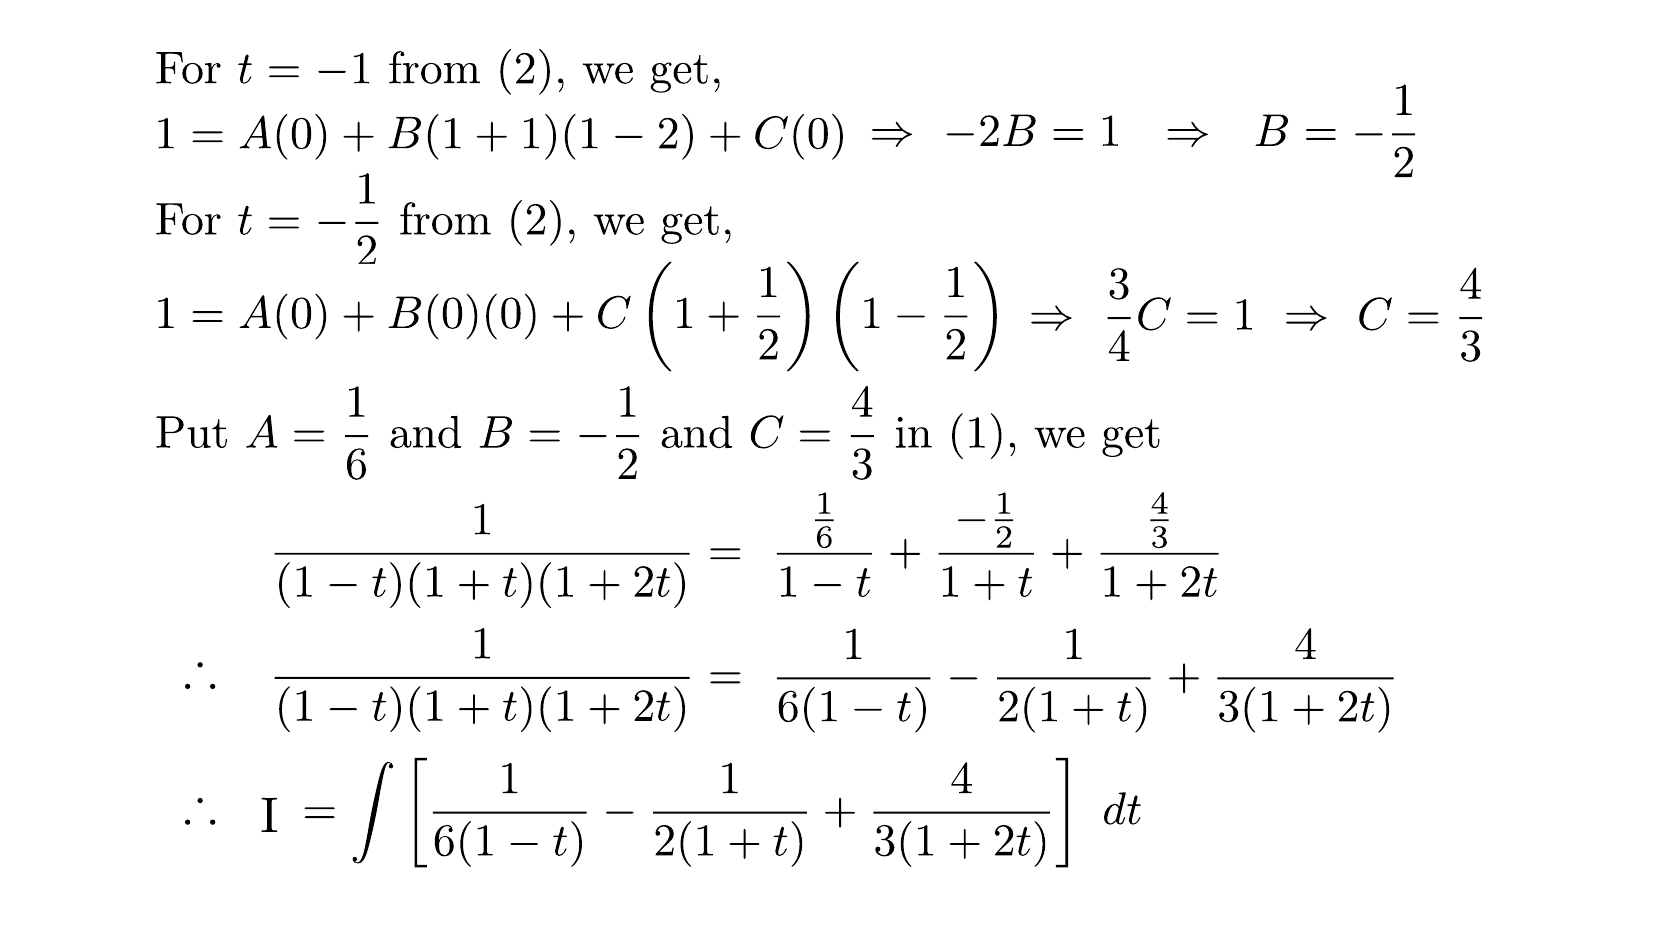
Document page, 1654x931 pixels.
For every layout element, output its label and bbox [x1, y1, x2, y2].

text_box [156, 113, 843, 160]
text_box [156, 173, 997, 372]
text_box [261, 797, 278, 833]
text_box [184, 797, 216, 825]
text_box [776, 492, 1219, 601]
text_box [304, 757, 1142, 868]
text_box [871, 84, 1416, 178]
text_box [274, 503, 741, 608]
text_box [776, 627, 1394, 733]
text_box [156, 48, 720, 95]
text_box [156, 385, 1160, 480]
title [47, 36, 1607, 898]
text_box [274, 627, 741, 733]
text_box [184, 662, 216, 690]
text_box [1030, 267, 1483, 362]
